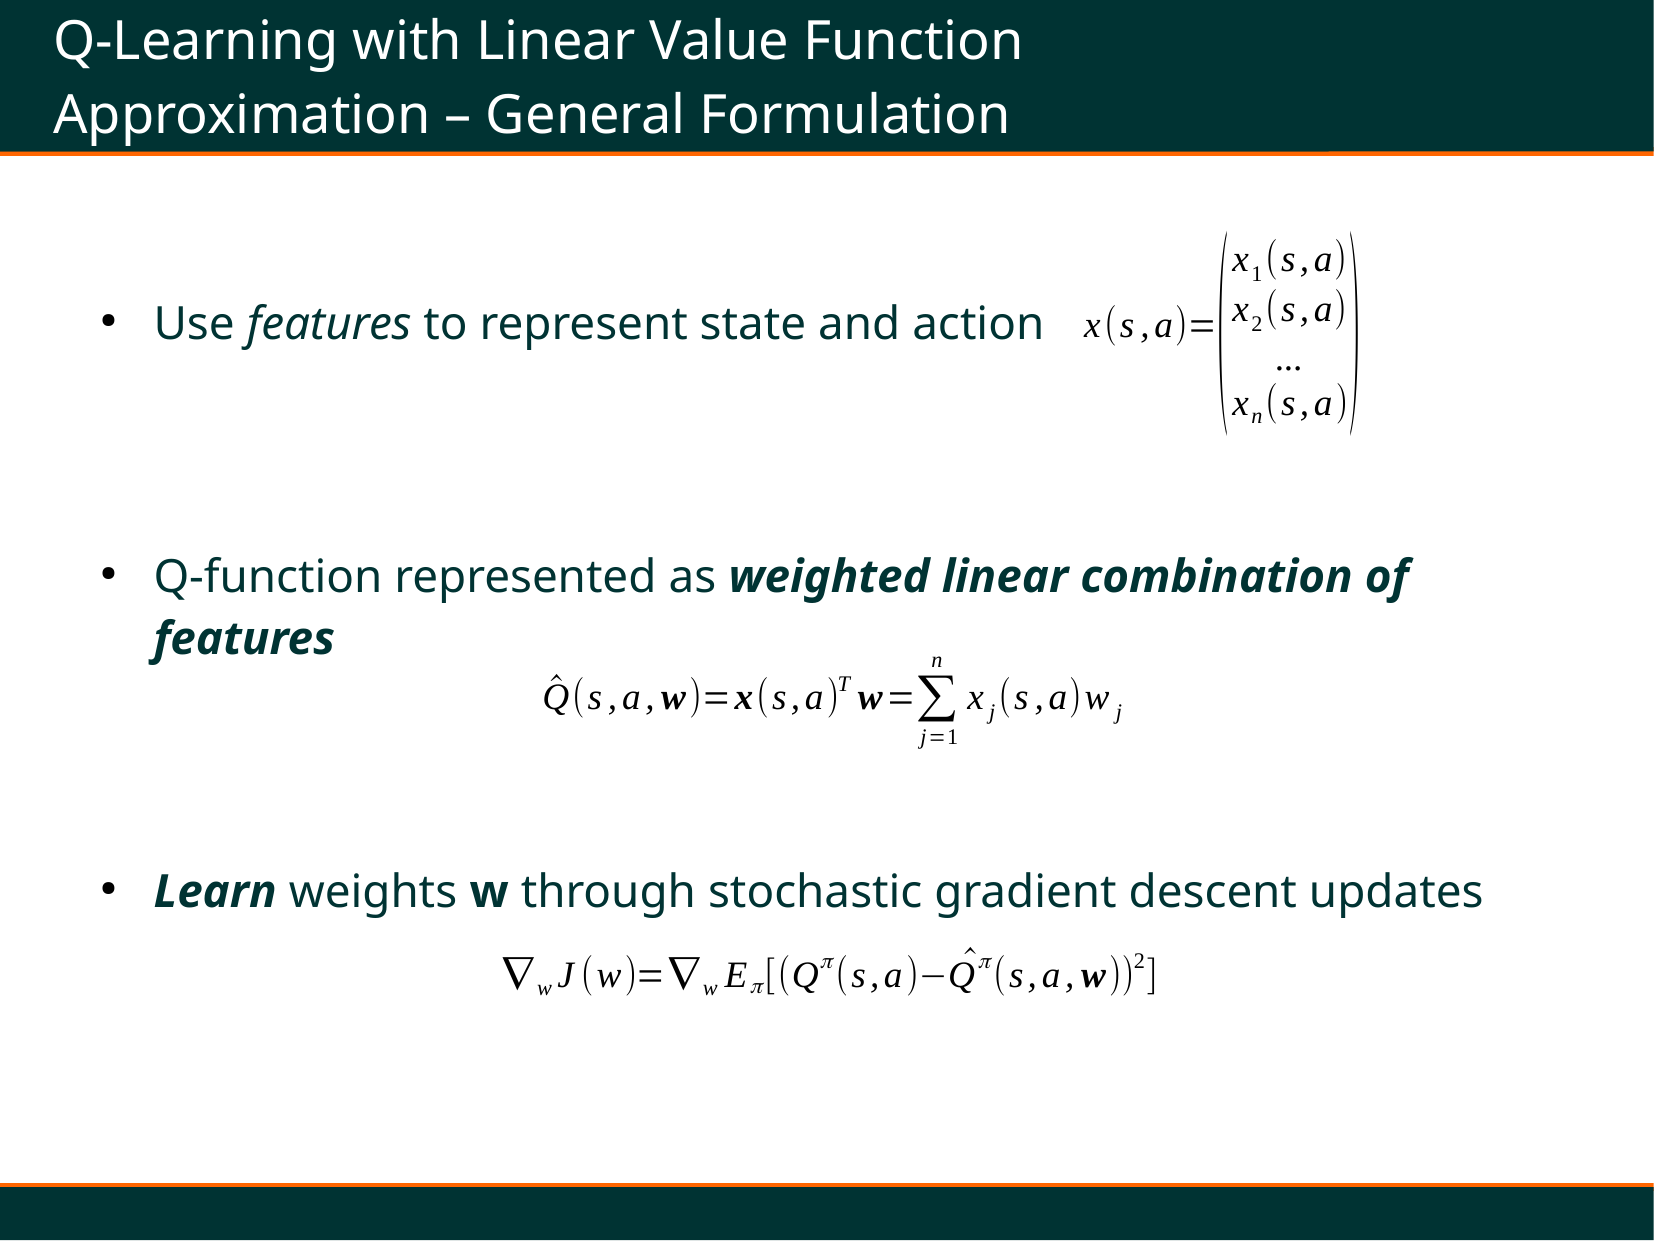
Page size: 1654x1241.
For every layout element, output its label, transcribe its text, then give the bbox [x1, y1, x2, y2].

list Use features to represent state and action Q-function represented as weighted linear combination of features Learn weights w through stochastic gradient descent updates [82, 290, 1571, 1010]
chart [536, 647, 1129, 749]
title Q-Learning with Linear Value Function Approximation – General Formulation [0, 0, 1329, 152]
chart [495, 945, 1164, 1001]
chart [1076, 228, 1367, 438]
